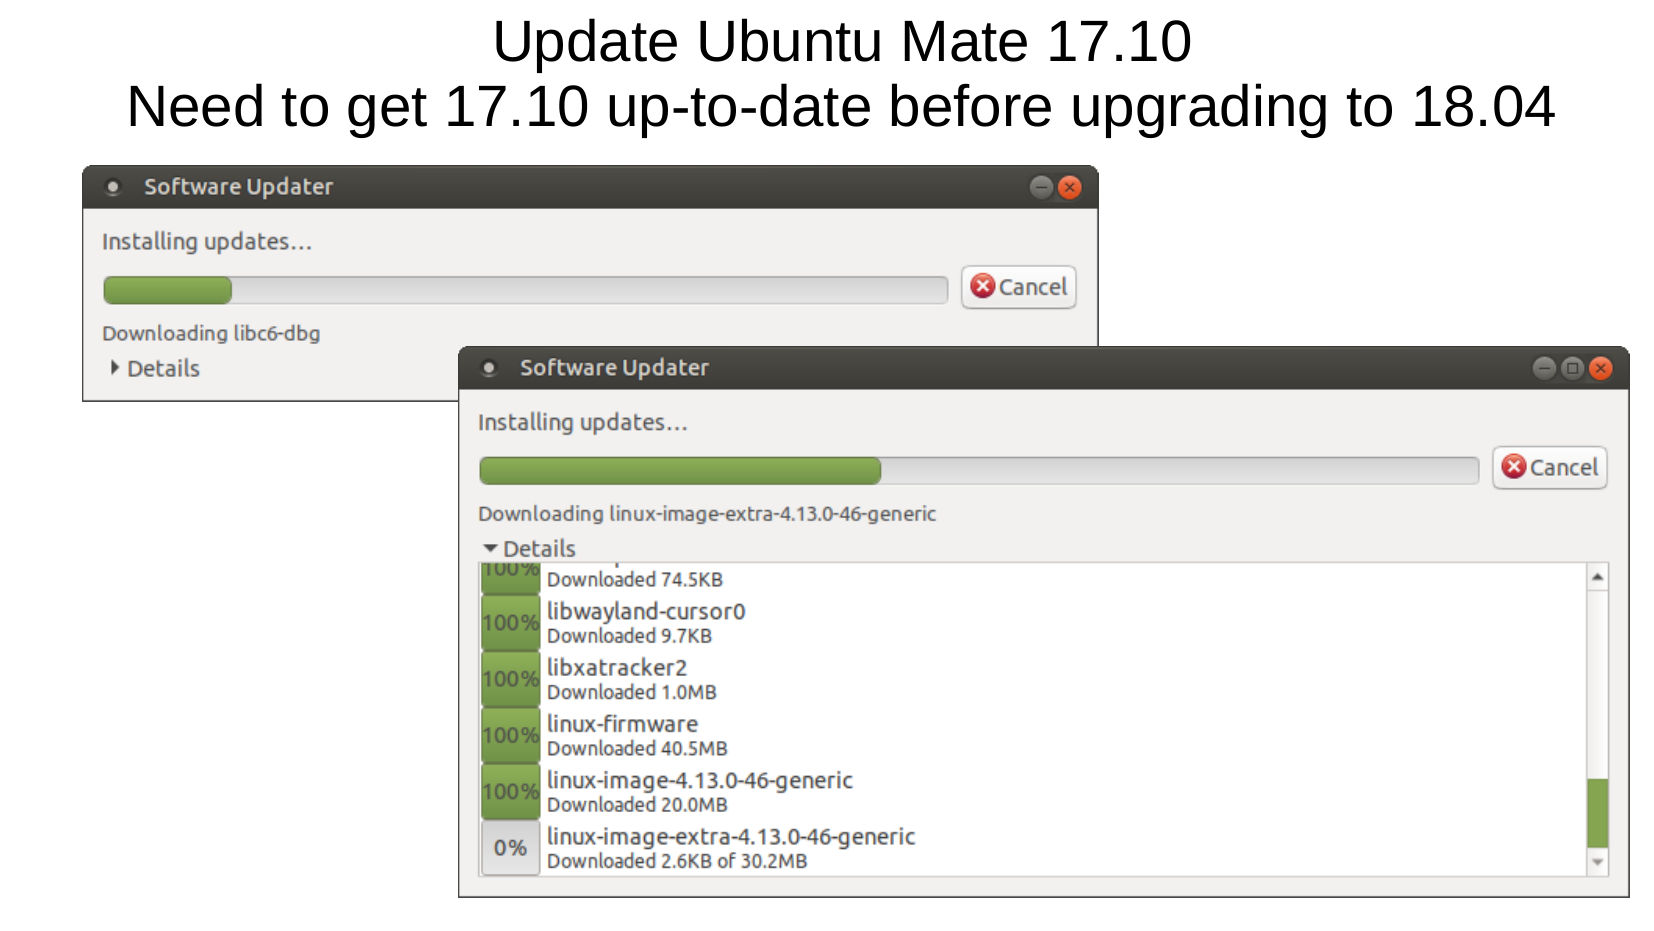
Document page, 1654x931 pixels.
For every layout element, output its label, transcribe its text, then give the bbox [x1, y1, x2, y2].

title Update Ubuntu Mate 17.10 Need to get 17.10 up-to-date before upgrading to 18.04 [30, 8, 1621, 139]
picture [82, 165, 1630, 898]
